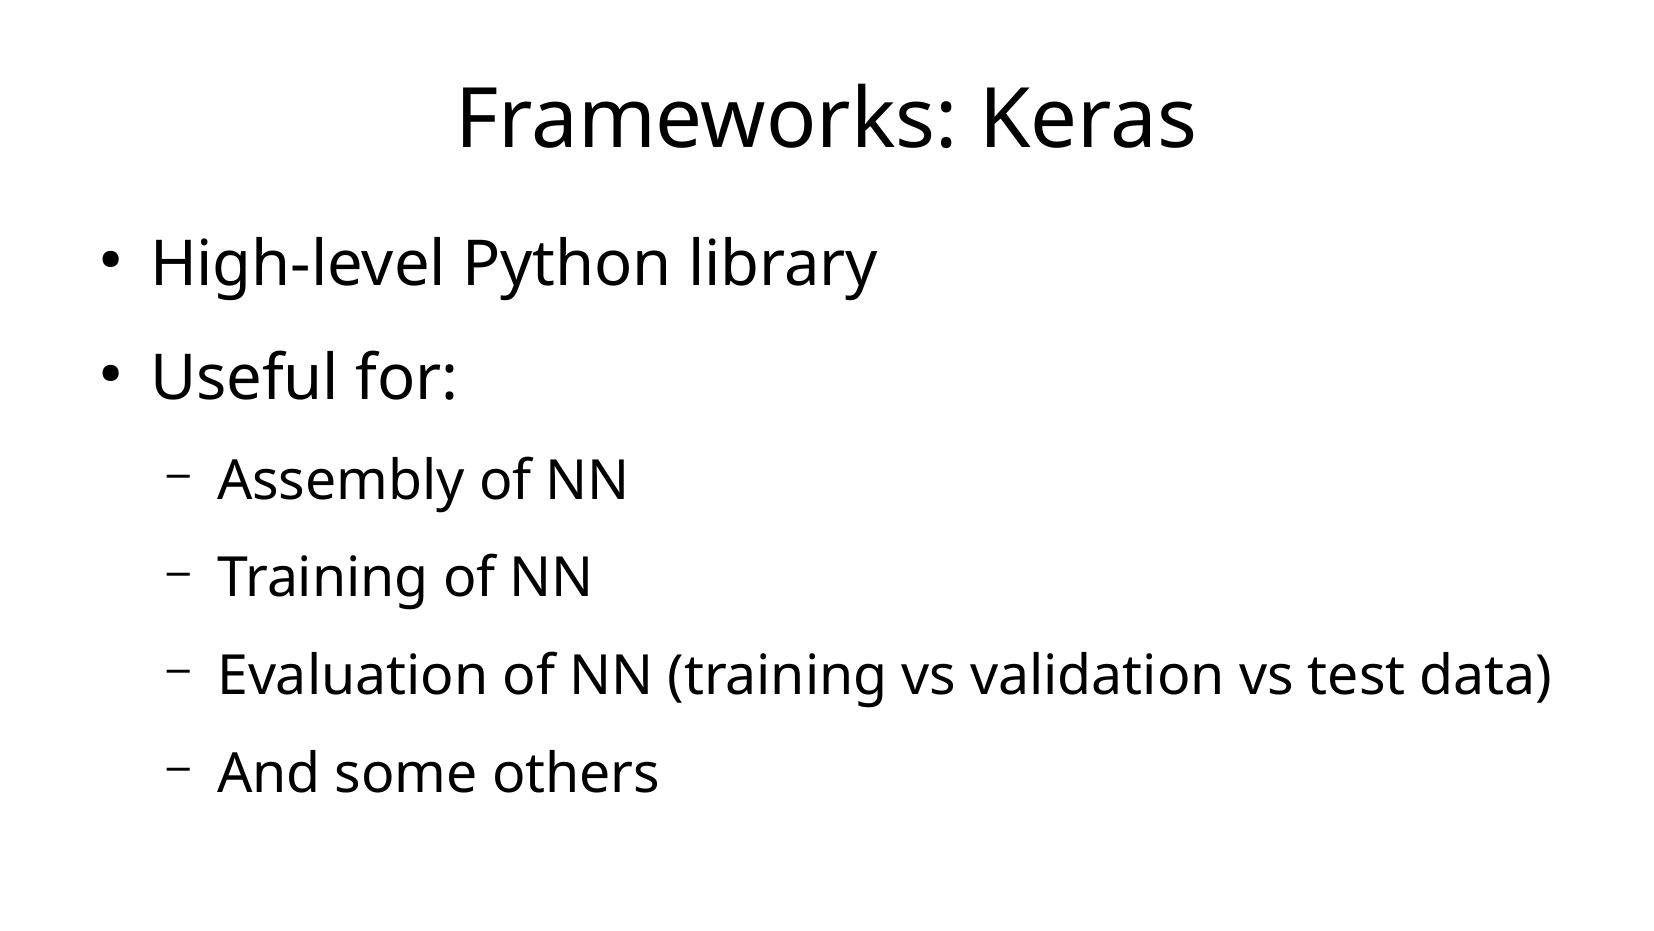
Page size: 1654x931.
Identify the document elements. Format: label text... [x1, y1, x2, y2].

title Frameworks: Keras [82, 37, 1571, 193]
list High-level Python library Useful for: Assembly of NN Training of NN Evaluation of NN (training vs validation vs test data) And some others [82, 217, 1571, 886]
